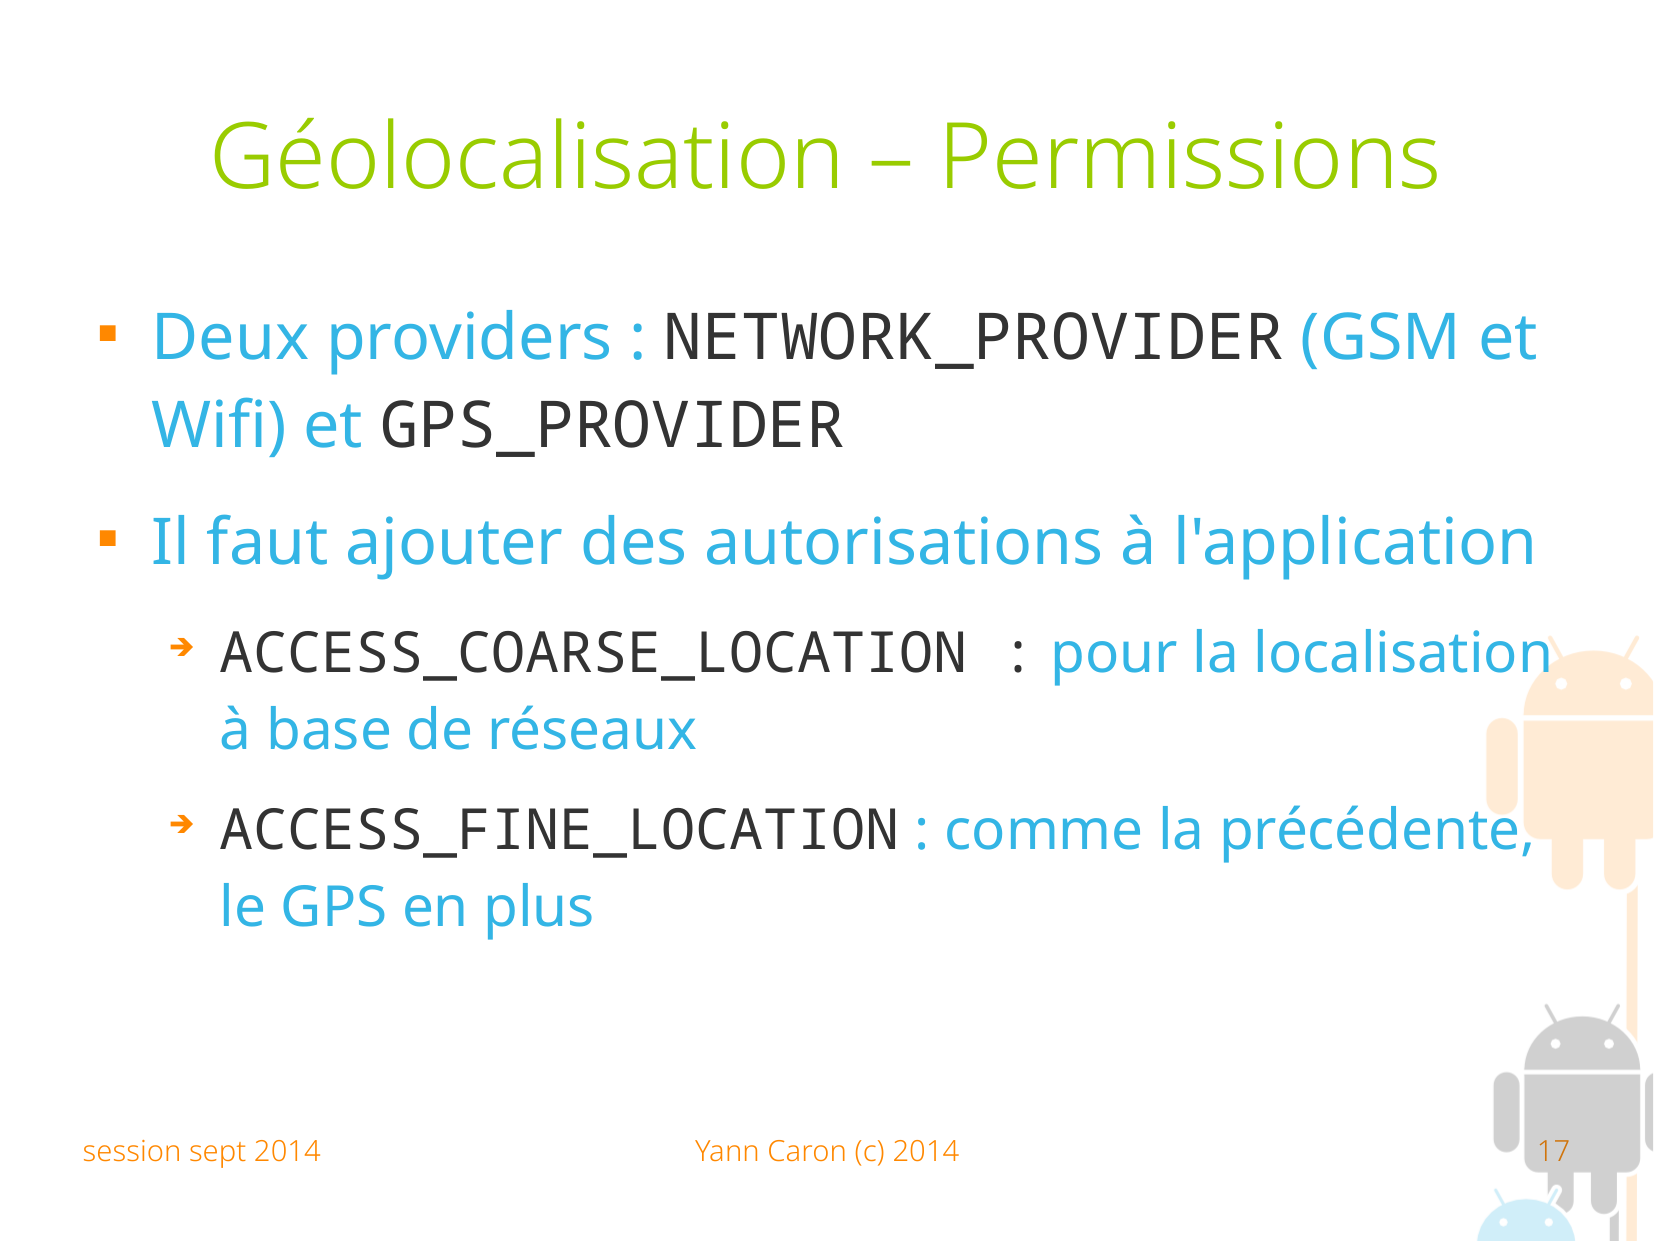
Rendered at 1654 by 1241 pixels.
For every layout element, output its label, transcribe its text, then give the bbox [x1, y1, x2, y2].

picture [240, 423, 1654, 1241]
title Géolocalisation – Permissions [82, 49, 1571, 257]
list Deux providers : NETWORK_PROVIDER (GSM et Wifi) et GPS_PROVIDER Il faut ajouter des autorisations à l'application ACCESS_COARSE_LOCATION : pour la localisation à base de réseaux ACCESS_FINE_LOCATION : comme la précédente, le GPS en plus [82, 290, 1571, 1010]
